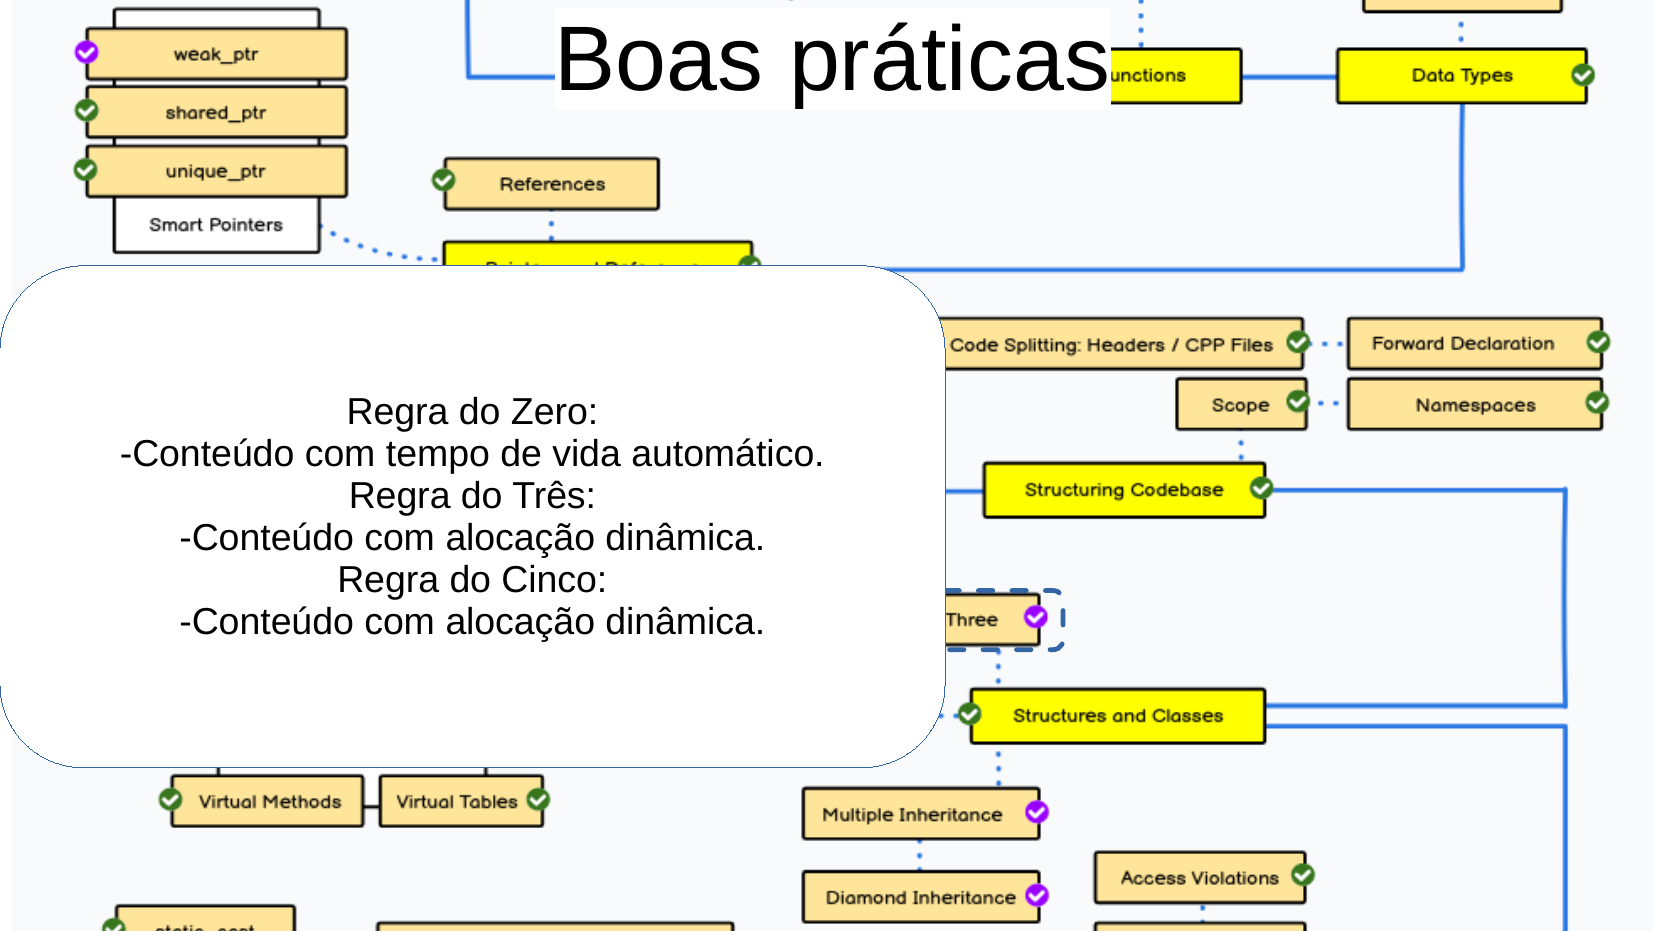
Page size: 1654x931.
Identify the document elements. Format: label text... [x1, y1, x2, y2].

picture [12, 0, 1654, 931]
text_box Regra do Zero: -Conteúdo com tempo de vida automático. Regra do Três: -Conteúdo com alocação dinâmica. Regra do Cinco: -Conteúdo com alocação dinâmica. [0, 265, 946, 768]
title Boas práticas [88, 0, 1577, 119]
